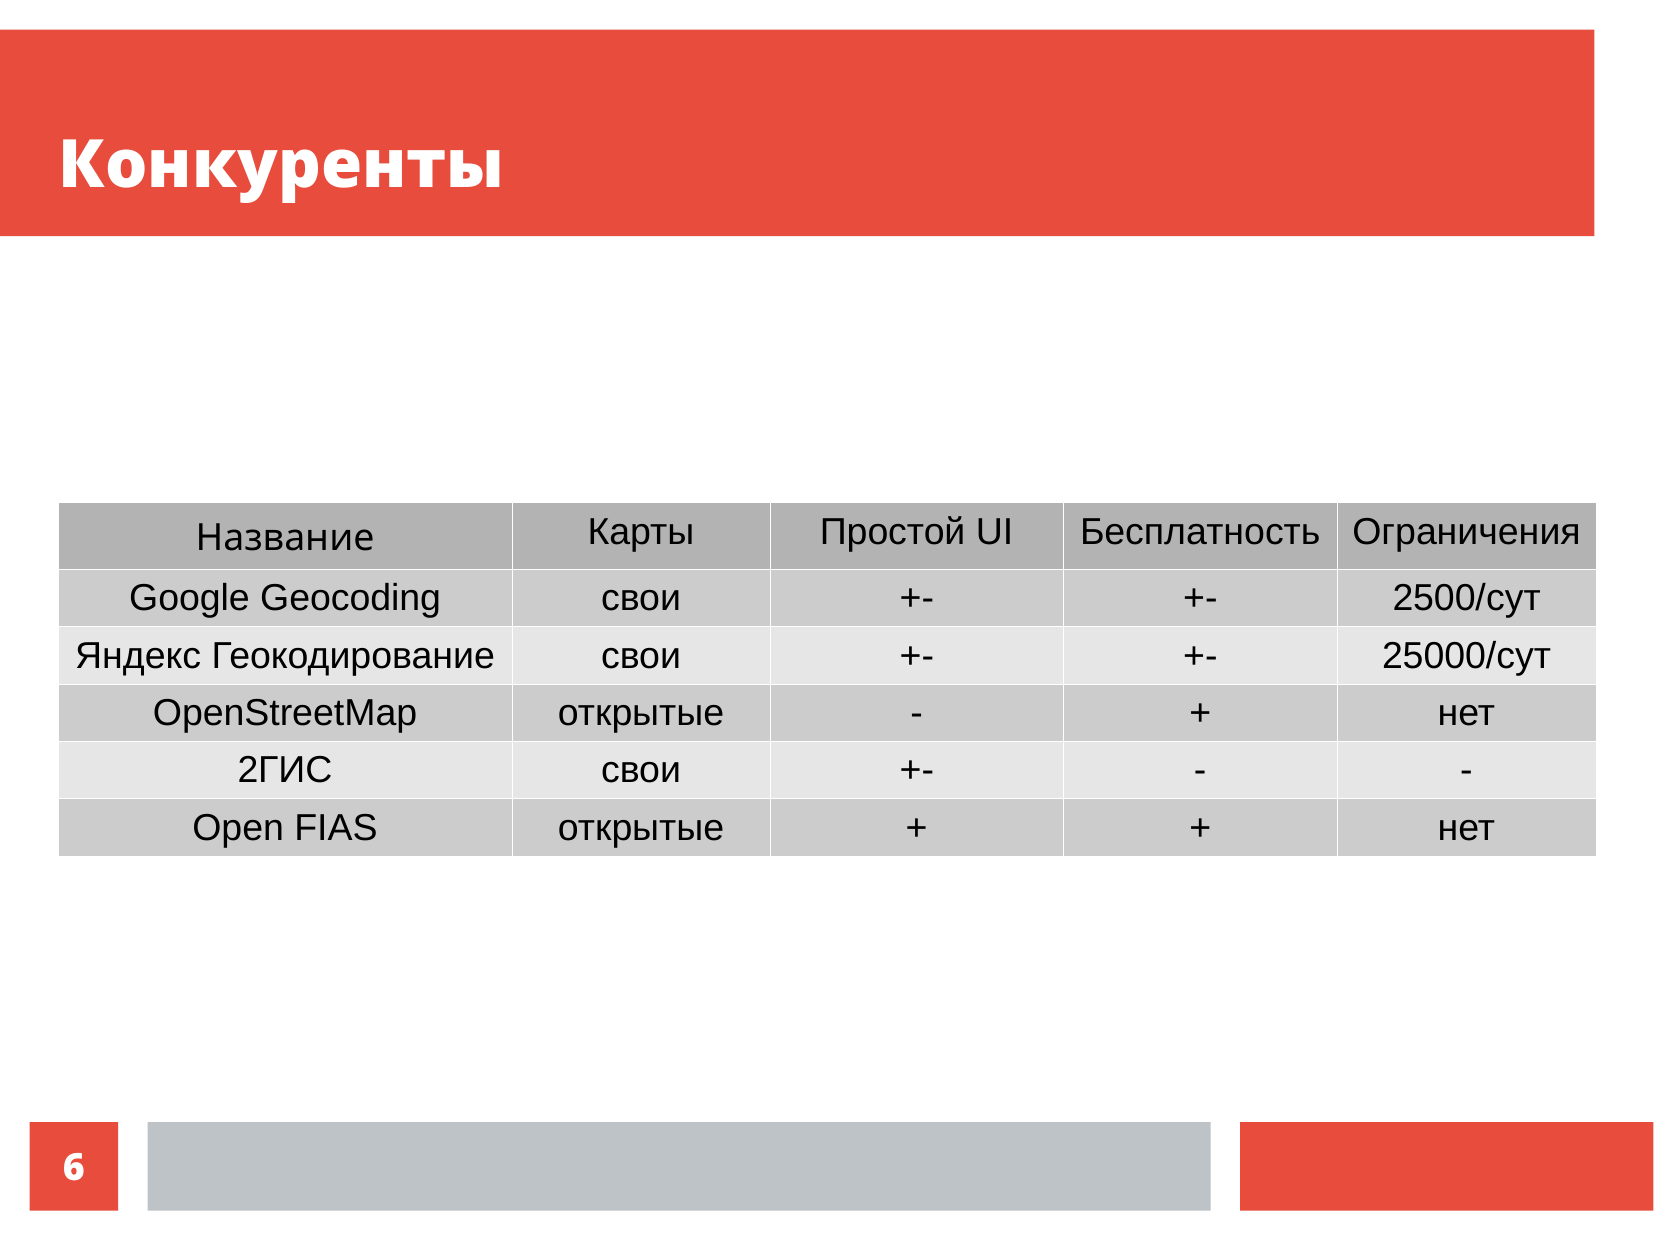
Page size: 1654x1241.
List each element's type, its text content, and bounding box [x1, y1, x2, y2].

table_header Название [59, 503, 512, 569]
table_header Простой UI [771, 503, 1063, 569]
table_cell +- [1064, 627, 1337, 684]
table_cell + [1064, 799, 1337, 856]
table_cell OpenStreetMap [59, 685, 512, 741]
table_header Карты [513, 503, 770, 569]
table_cell +- [1064, 570, 1337, 626]
table_cell свои [513, 742, 770, 798]
table_cell +- [771, 742, 1063, 798]
table_cell +- [771, 627, 1063, 684]
table_cell + [1064, 685, 1337, 741]
table_cell 25000/сут [1338, 627, 1596, 684]
table_header Ограничения [1338, 503, 1596, 569]
table_cell Яндекс Геокодирование [59, 627, 512, 684]
table_cell нет [1338, 685, 1596, 741]
table_cell 2500/сут [1338, 570, 1596, 626]
table_cell - [1338, 742, 1596, 798]
table_cell 2ГИС [59, 742, 512, 798]
table_cell Open FIAS [59, 799, 512, 856]
table_cell - [771, 685, 1063, 741]
table_cell + [771, 799, 1063, 856]
table_cell +- [771, 570, 1063, 626]
table_cell Google Geocoding [59, 570, 512, 626]
table_cell - [1064, 742, 1337, 798]
table_cell свои [513, 627, 770, 684]
table_cell нет [1338, 799, 1596, 856]
table_header Бесплатность [1064, 503, 1337, 569]
table_cell открытые [513, 799, 770, 856]
title Конкуренты [59, 59, 1595, 207]
table_cell открытые [513, 685, 770, 741]
table_cell свои [513, 570, 770, 626]
